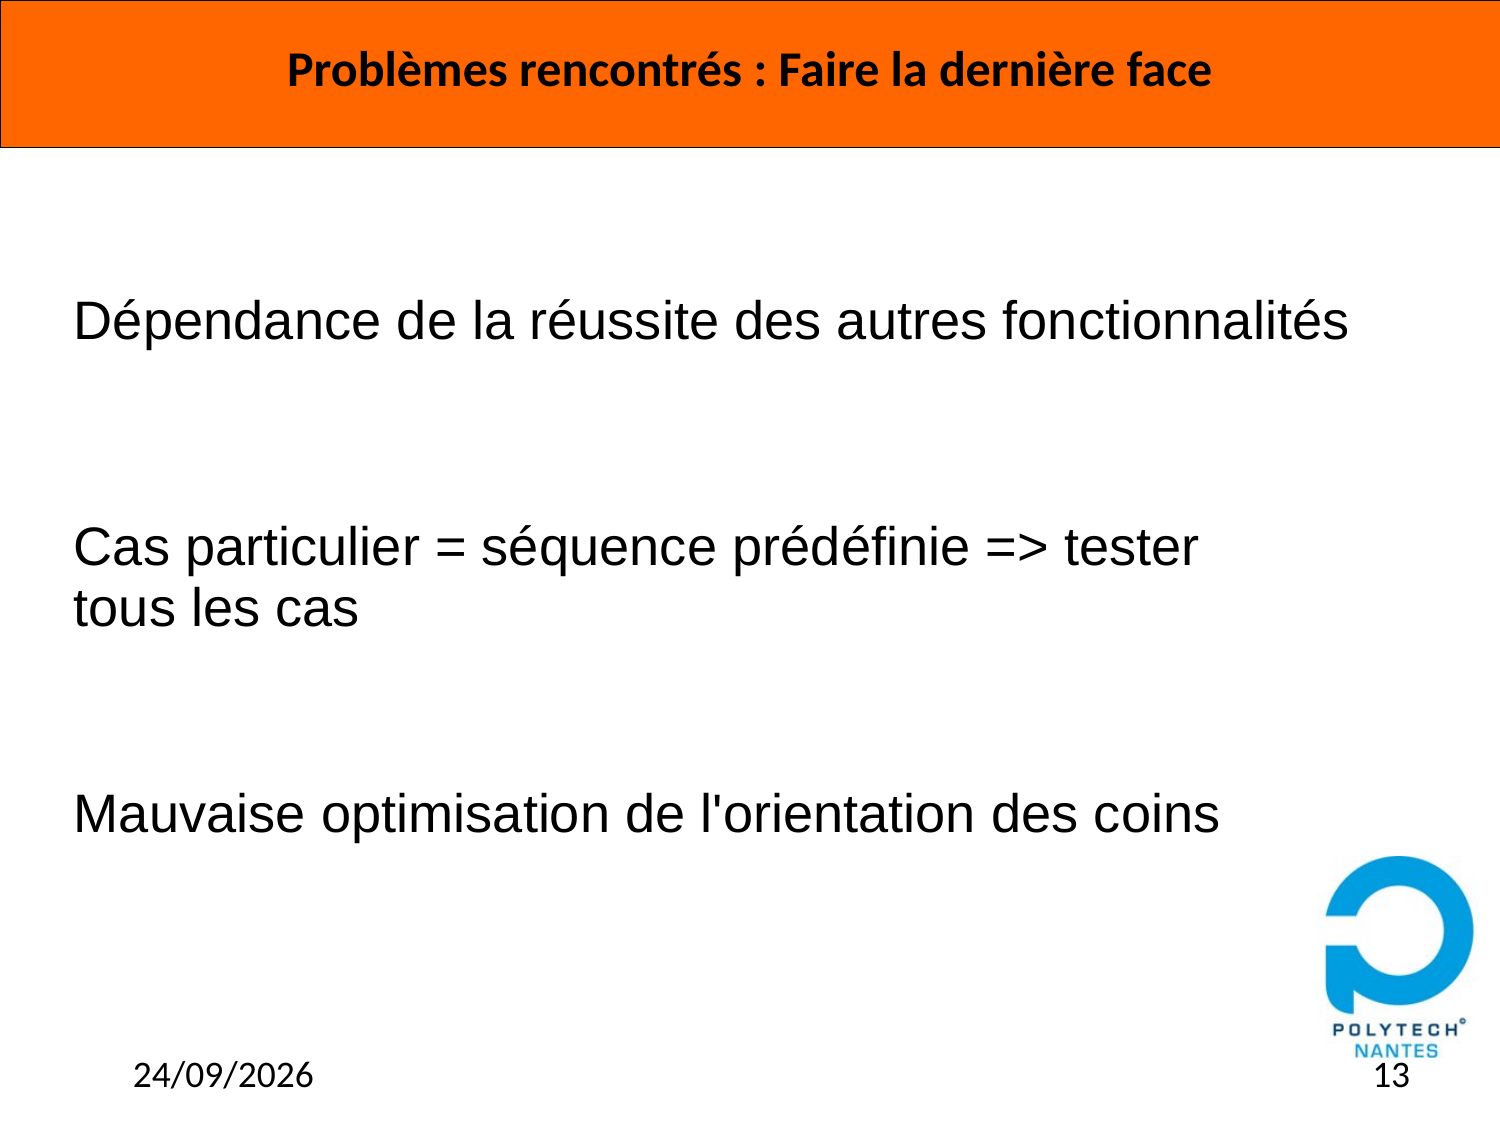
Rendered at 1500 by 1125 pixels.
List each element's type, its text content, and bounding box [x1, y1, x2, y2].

text_box Dépendance de la réussite des autres fonctionnalités [59, 283, 1418, 359]
title Problèmes rencontrés : Faire la dernière face [0, 0, 1500, 148]
text_box Cas particulier = séquence prédéfinie => tester tous les cas [59, 509, 1241, 646]
picture [1299, 856, 1500, 1058]
text_box Mauvaise optimisation de l'orientation des coins [59, 775, 1270, 852]
